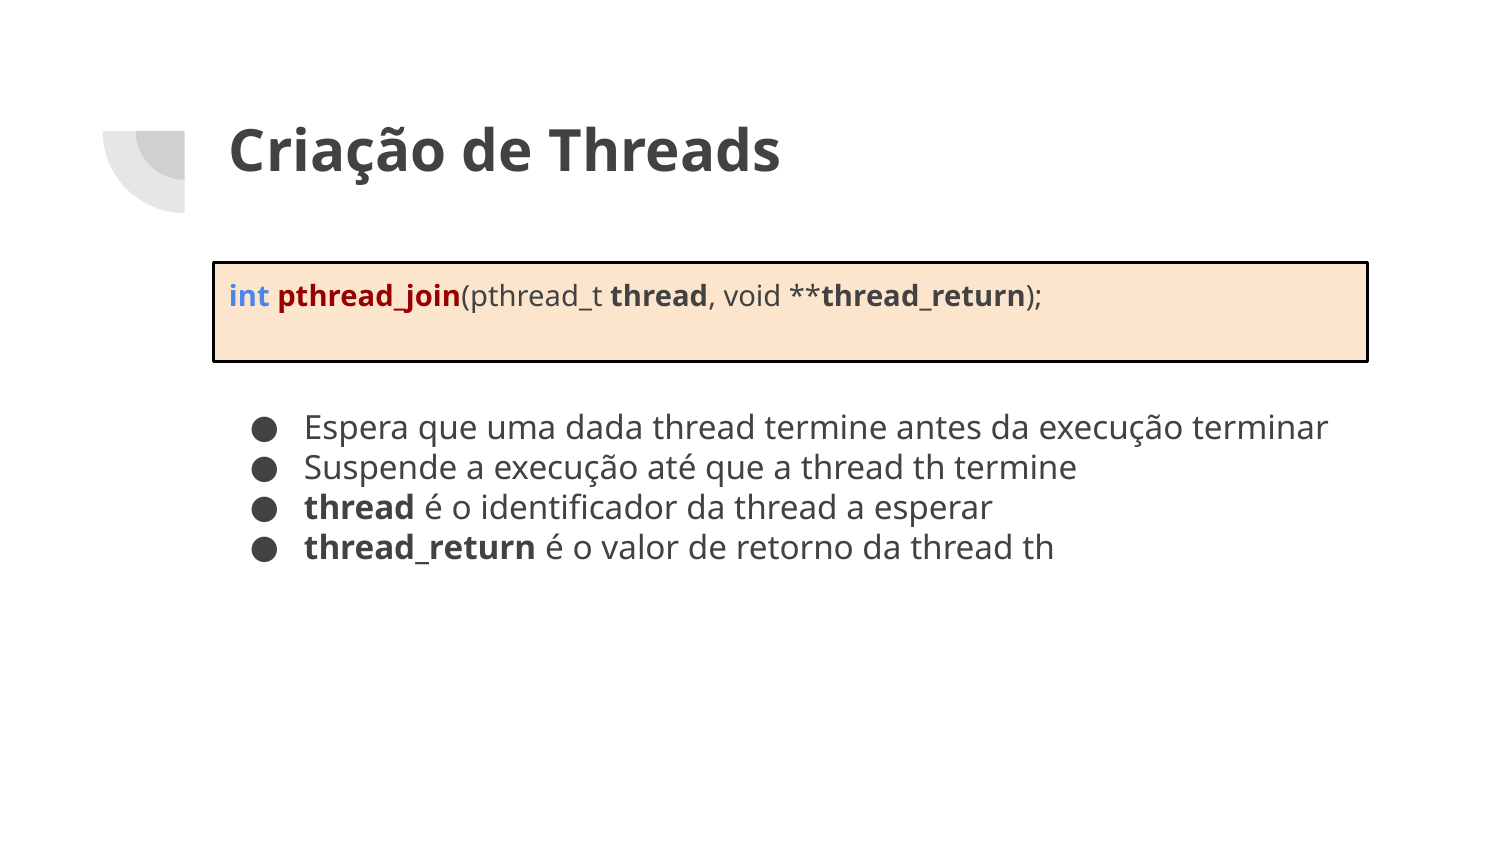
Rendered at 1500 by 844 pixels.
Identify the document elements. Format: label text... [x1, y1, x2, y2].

text_box int pthread_join(pthread_t thread, void **thread_return); [213, 262, 1368, 362]
title Criação de Threads [213, 98, 1368, 262]
list Espera que uma dada thread termine antes da execução terminar Suspende a execução até que a thread th termine thread é o identificador da thread a esperar thread_return é o valor de retorno da thread th [213, 362, 1368, 744]
